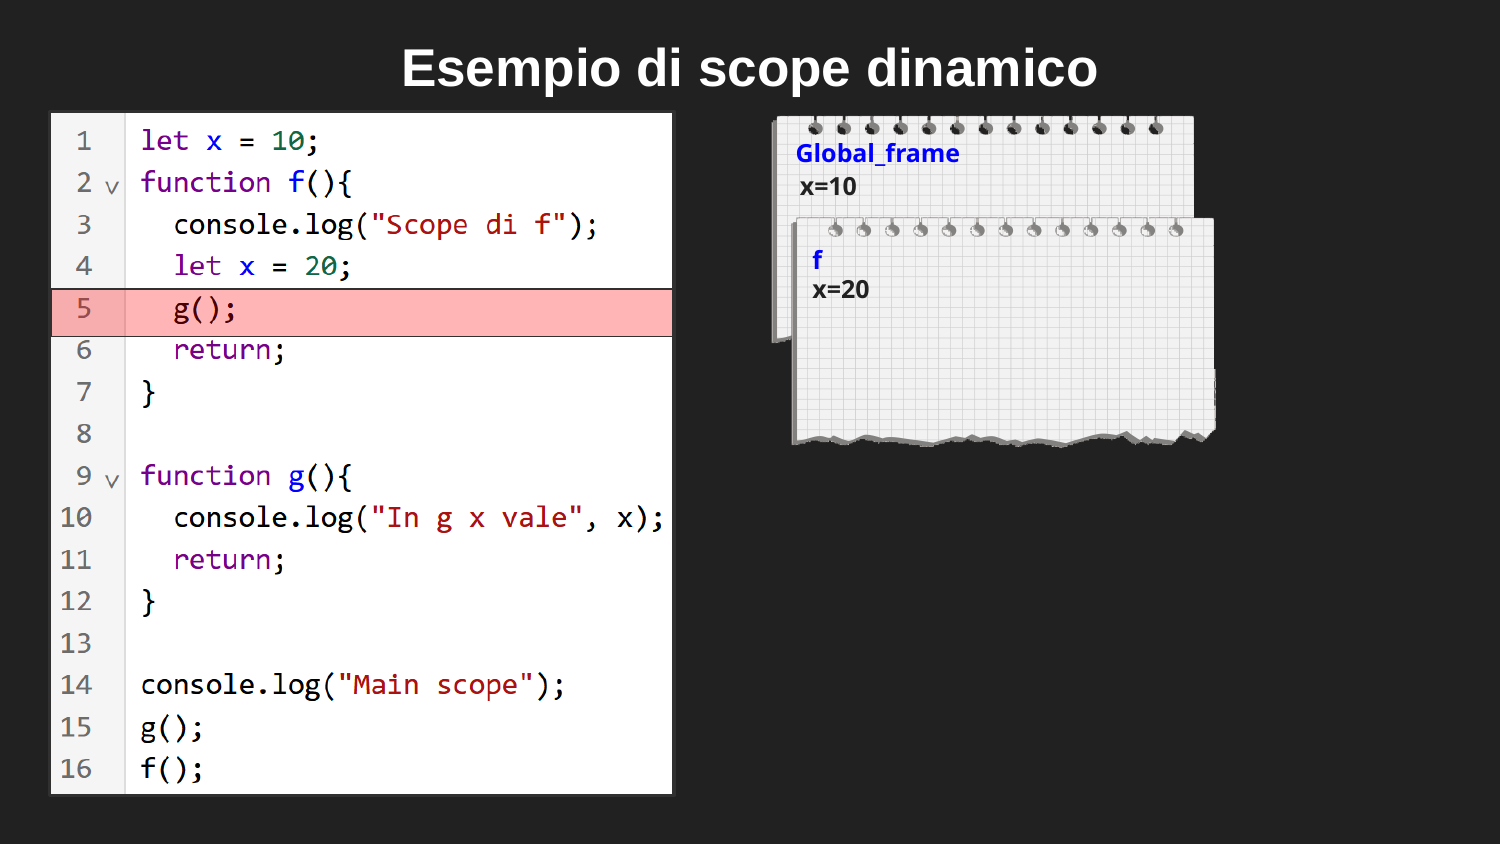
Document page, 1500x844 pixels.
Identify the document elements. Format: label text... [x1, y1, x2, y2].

text_box f [797, 250, 1074, 279]
text_box Global_frame [780, 143, 1057, 183]
title Esempio di scope dinamico [51, 18, 1449, 113]
picture [51, 337, 673, 794]
text_box x=10 [784, 176, 1062, 214]
picture [764, 112, 1226, 452]
text_box x=20 [797, 279, 1074, 319]
picture [51, 112, 673, 289]
text_box [51, 289, 673, 337]
